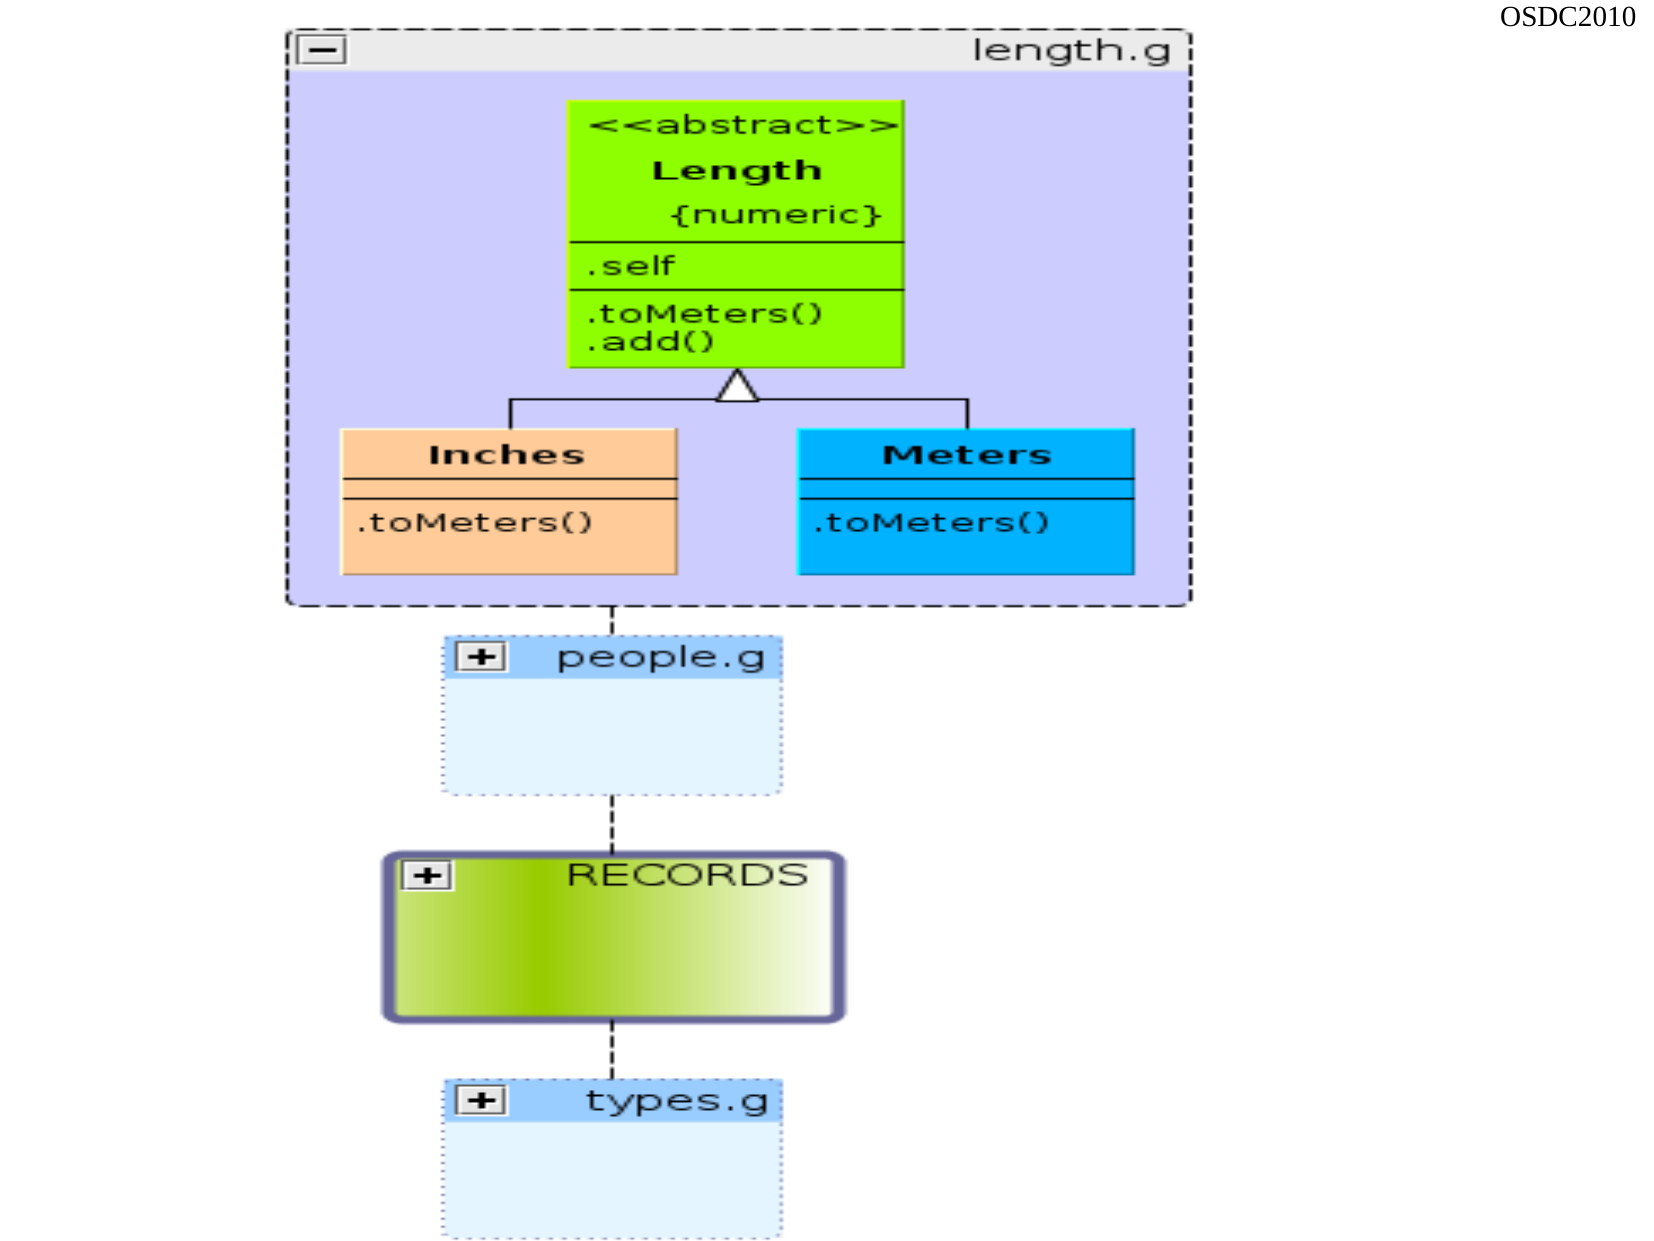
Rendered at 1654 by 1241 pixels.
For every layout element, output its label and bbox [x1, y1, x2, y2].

picture [236, 0, 1241, 1241]
